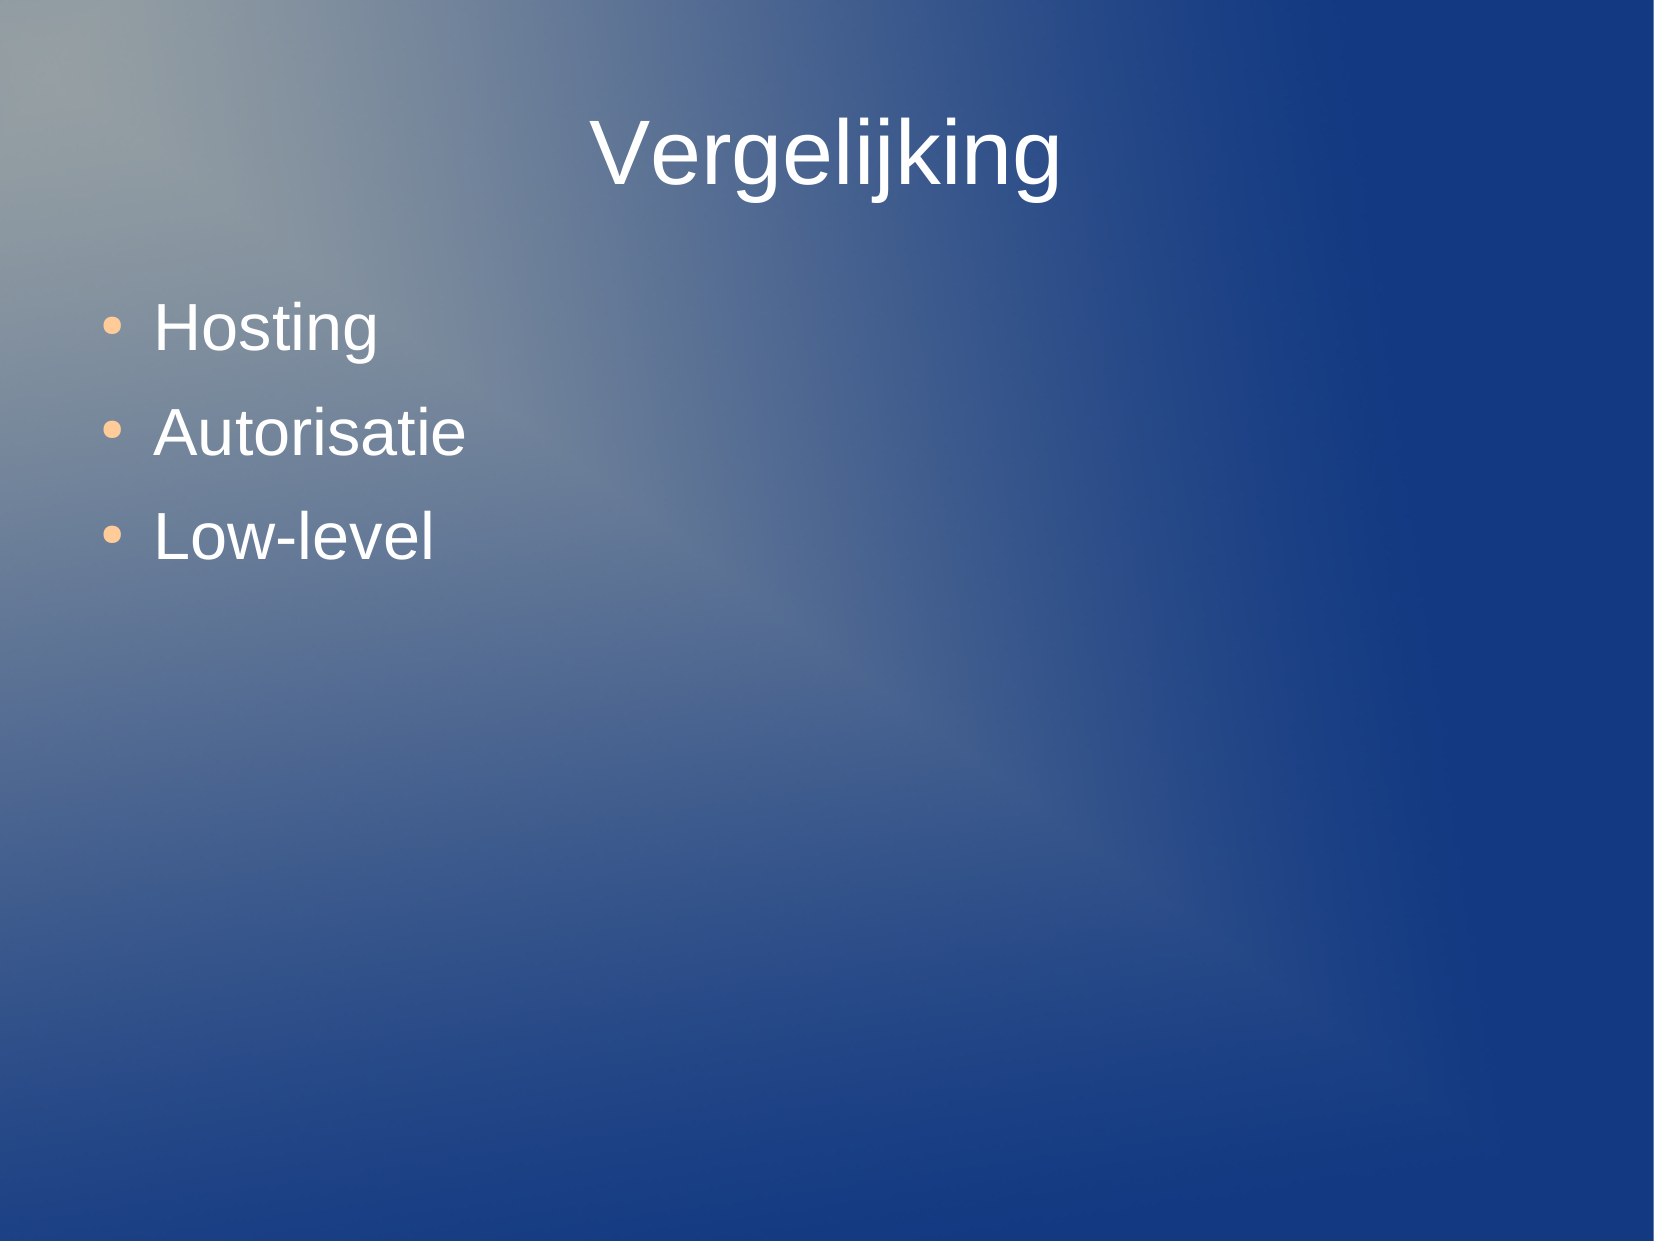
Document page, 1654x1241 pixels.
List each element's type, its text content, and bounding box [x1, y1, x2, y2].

list Hosting Autorisatie Low-level [82, 290, 1571, 1010]
title Vergelijking [82, 49, 1571, 257]
picture [0, 0, 1654, 1241]
